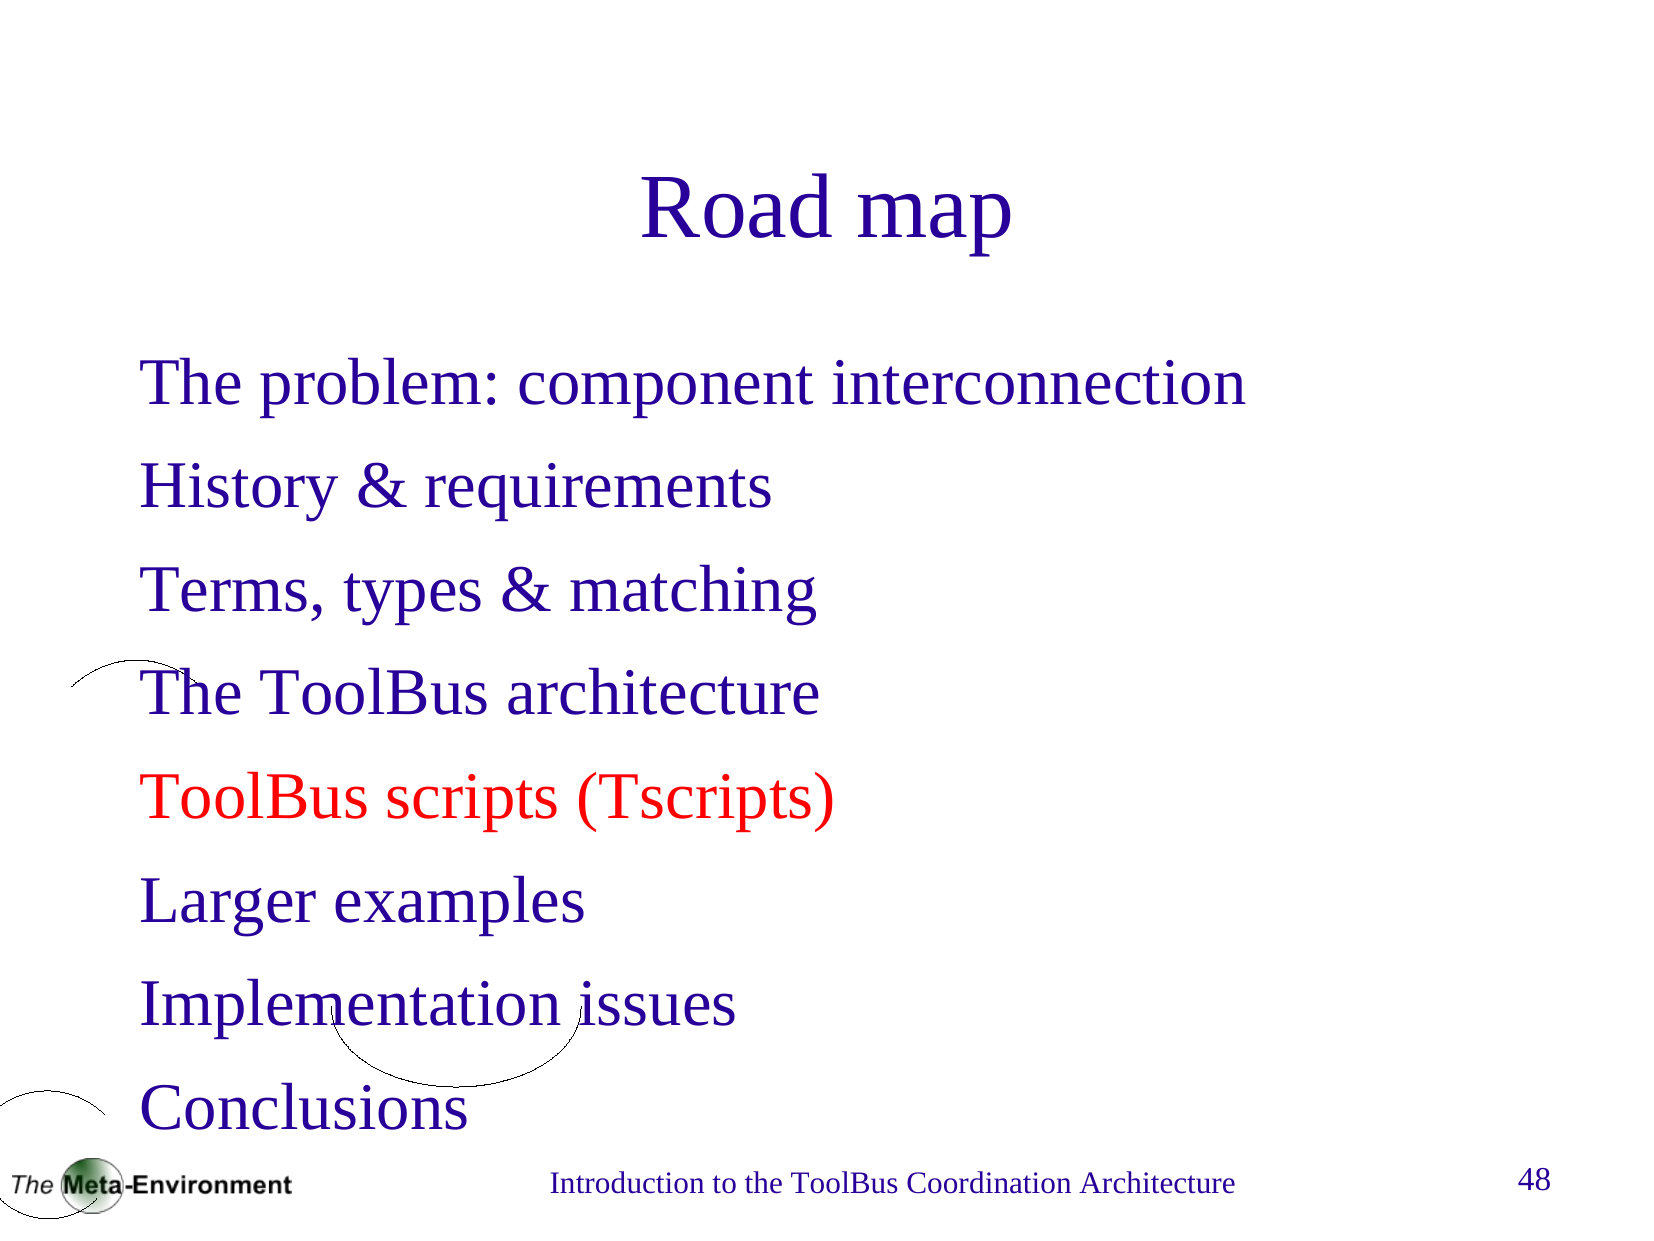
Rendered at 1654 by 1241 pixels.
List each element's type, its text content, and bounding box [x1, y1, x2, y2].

picture [12, 1158, 292, 1214]
list The problem: component interconnection History & requirements Terms, types & matching The ToolBus architecture ToolBus scripts (Tscripts) Larger examples Implementation issues Conclusions [121, 344, 1534, 1144]
title Road map [121, 102, 1534, 311]
